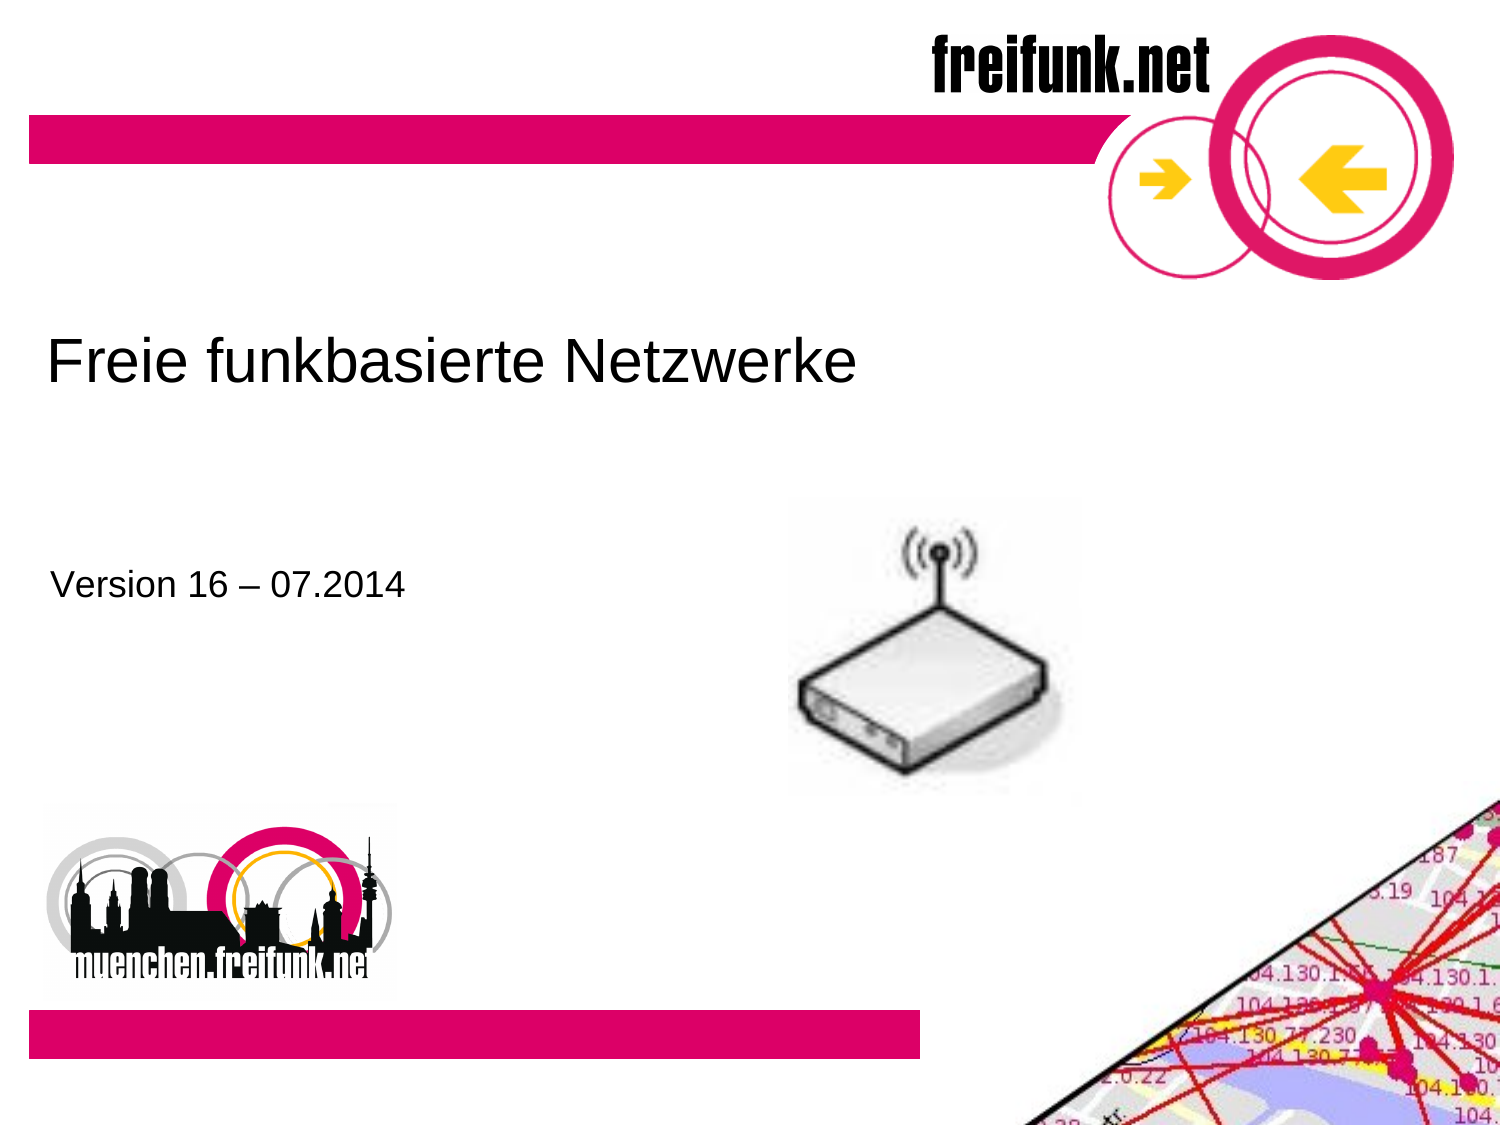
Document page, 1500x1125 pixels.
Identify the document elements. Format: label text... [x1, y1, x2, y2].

text_box Version 16 – 07.2014 [50, 560, 788, 773]
picture [43, 803, 397, 1001]
picture [788, 497, 1500, 1125]
picture [932, 34, 1454, 280]
text_box Freie funkbasierte Netzwerke [46, 321, 1051, 539]
